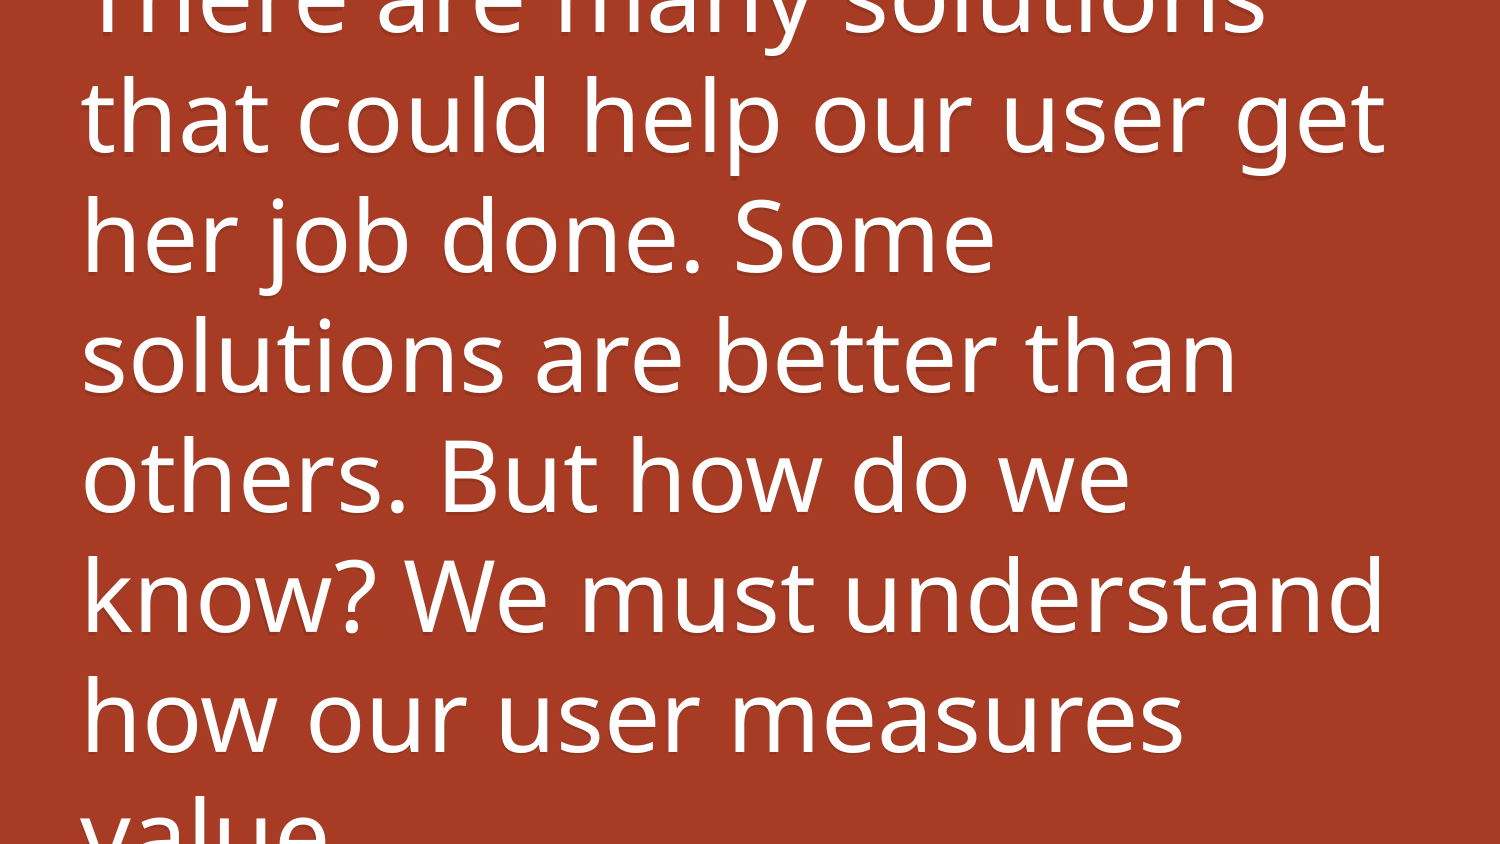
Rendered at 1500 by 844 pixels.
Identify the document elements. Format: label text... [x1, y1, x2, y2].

text_box There are many solutions that could help our user get her job done. Some solutions are better than others. But how do we know? We must understand how our user measures value. [65, 55, 1435, 771]
